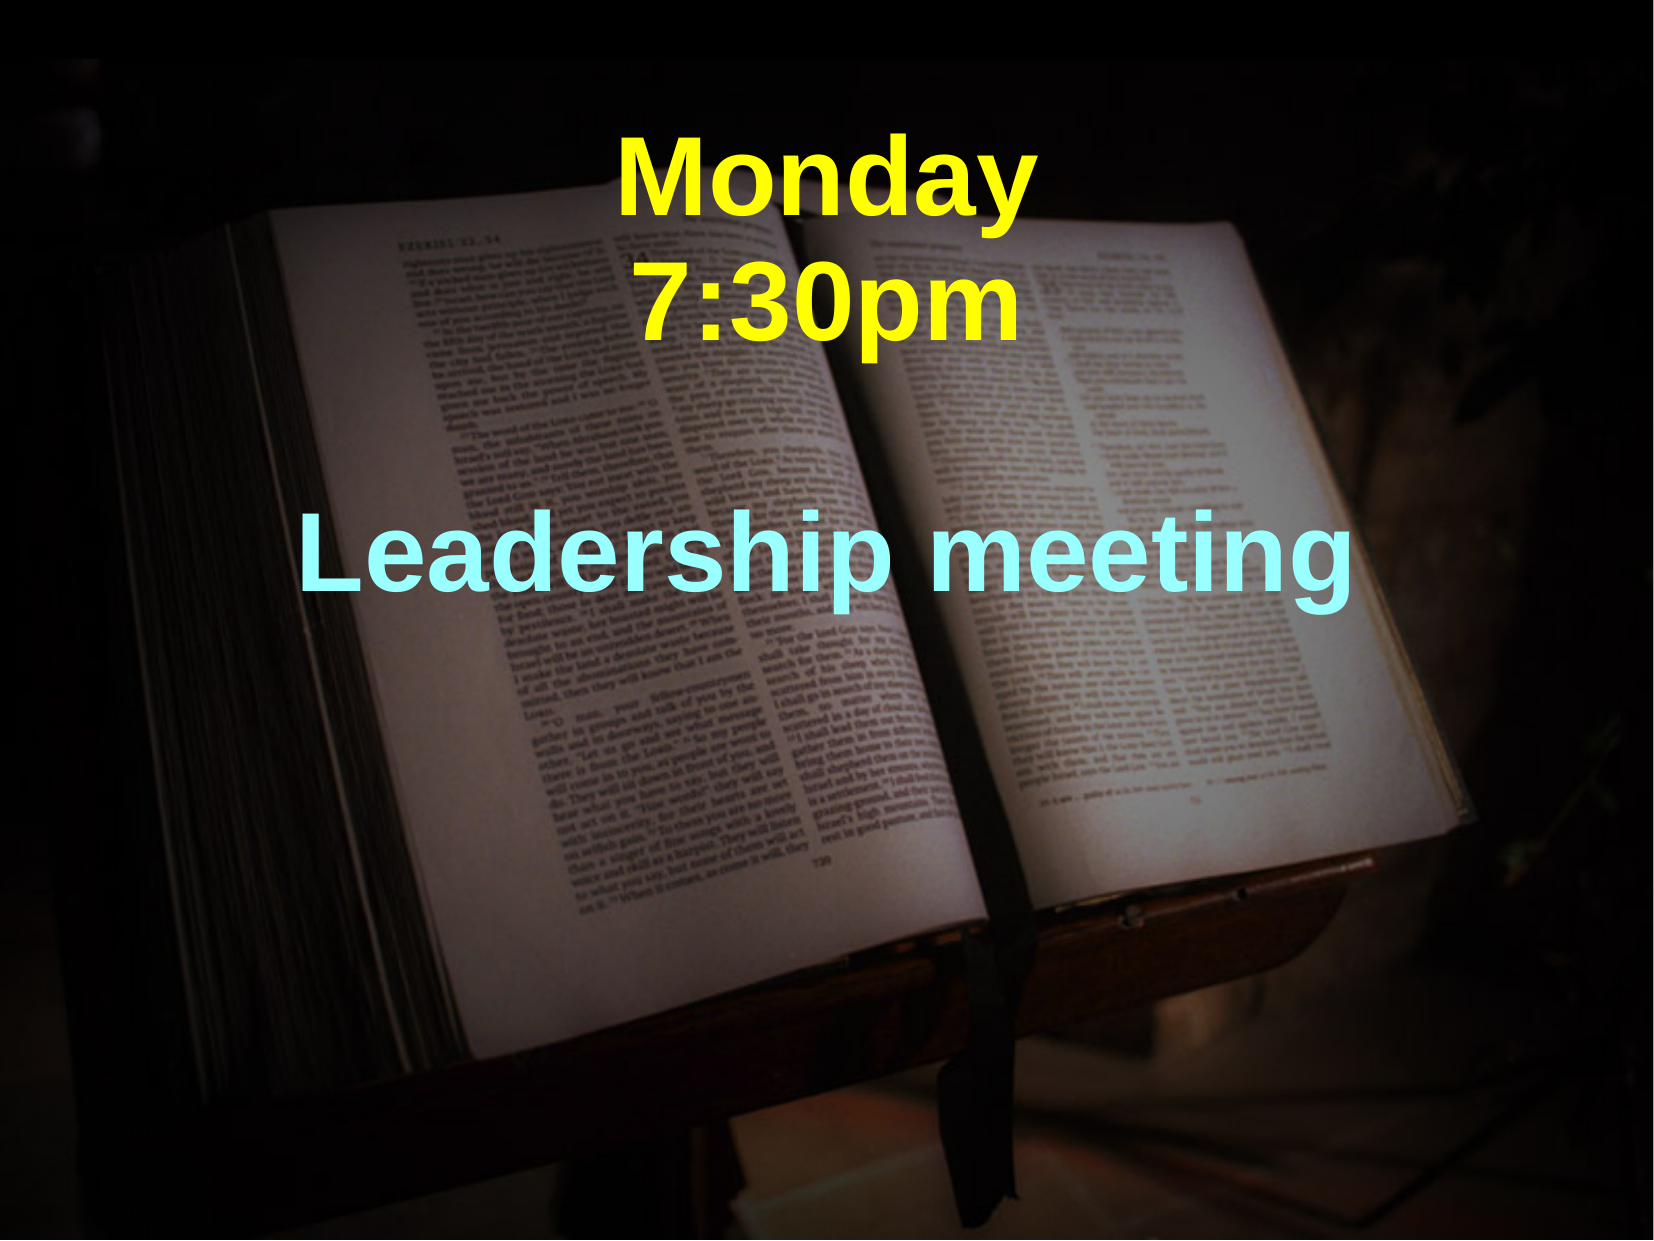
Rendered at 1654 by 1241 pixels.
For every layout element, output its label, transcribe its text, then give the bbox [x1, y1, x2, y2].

text_box Monday 7:30pm Leadership meeting [118, 106, 1536, 1182]
picture [0, 0, 1654, 1240]
